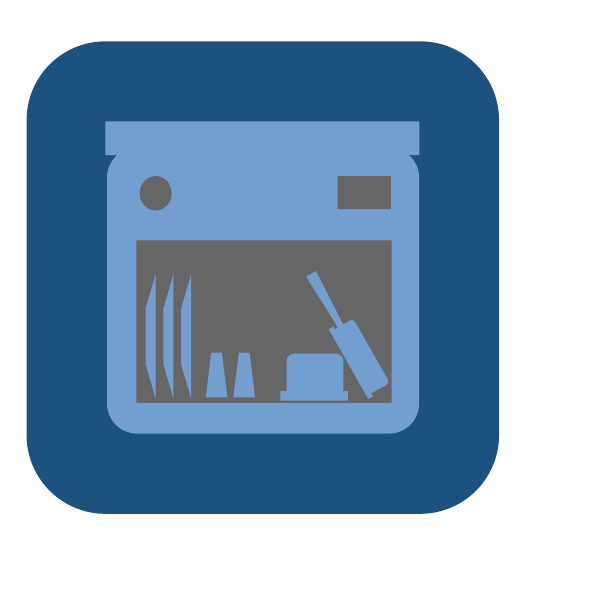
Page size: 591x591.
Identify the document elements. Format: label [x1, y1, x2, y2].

text_box [26, 41, 500, 514]
